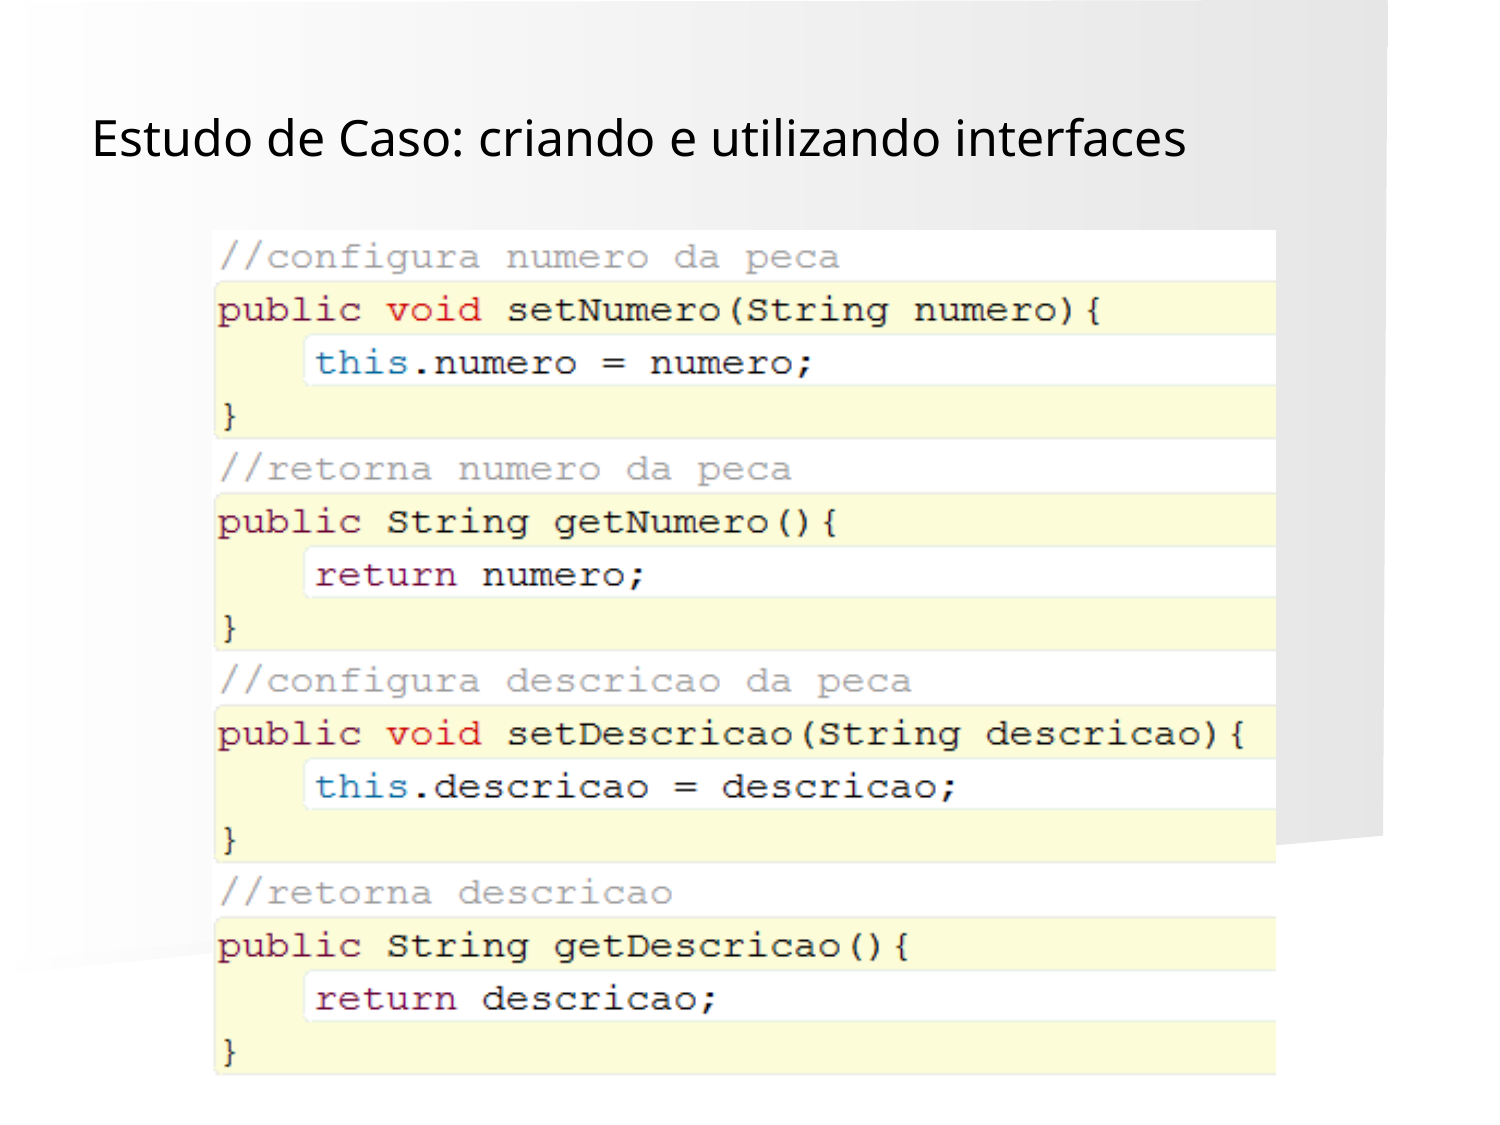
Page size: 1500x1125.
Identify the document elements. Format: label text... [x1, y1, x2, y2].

title Estudo de Caso: criando e utilizando interfaces [76, 42, 1427, 231]
picture [212, 230, 1276, 1081]
